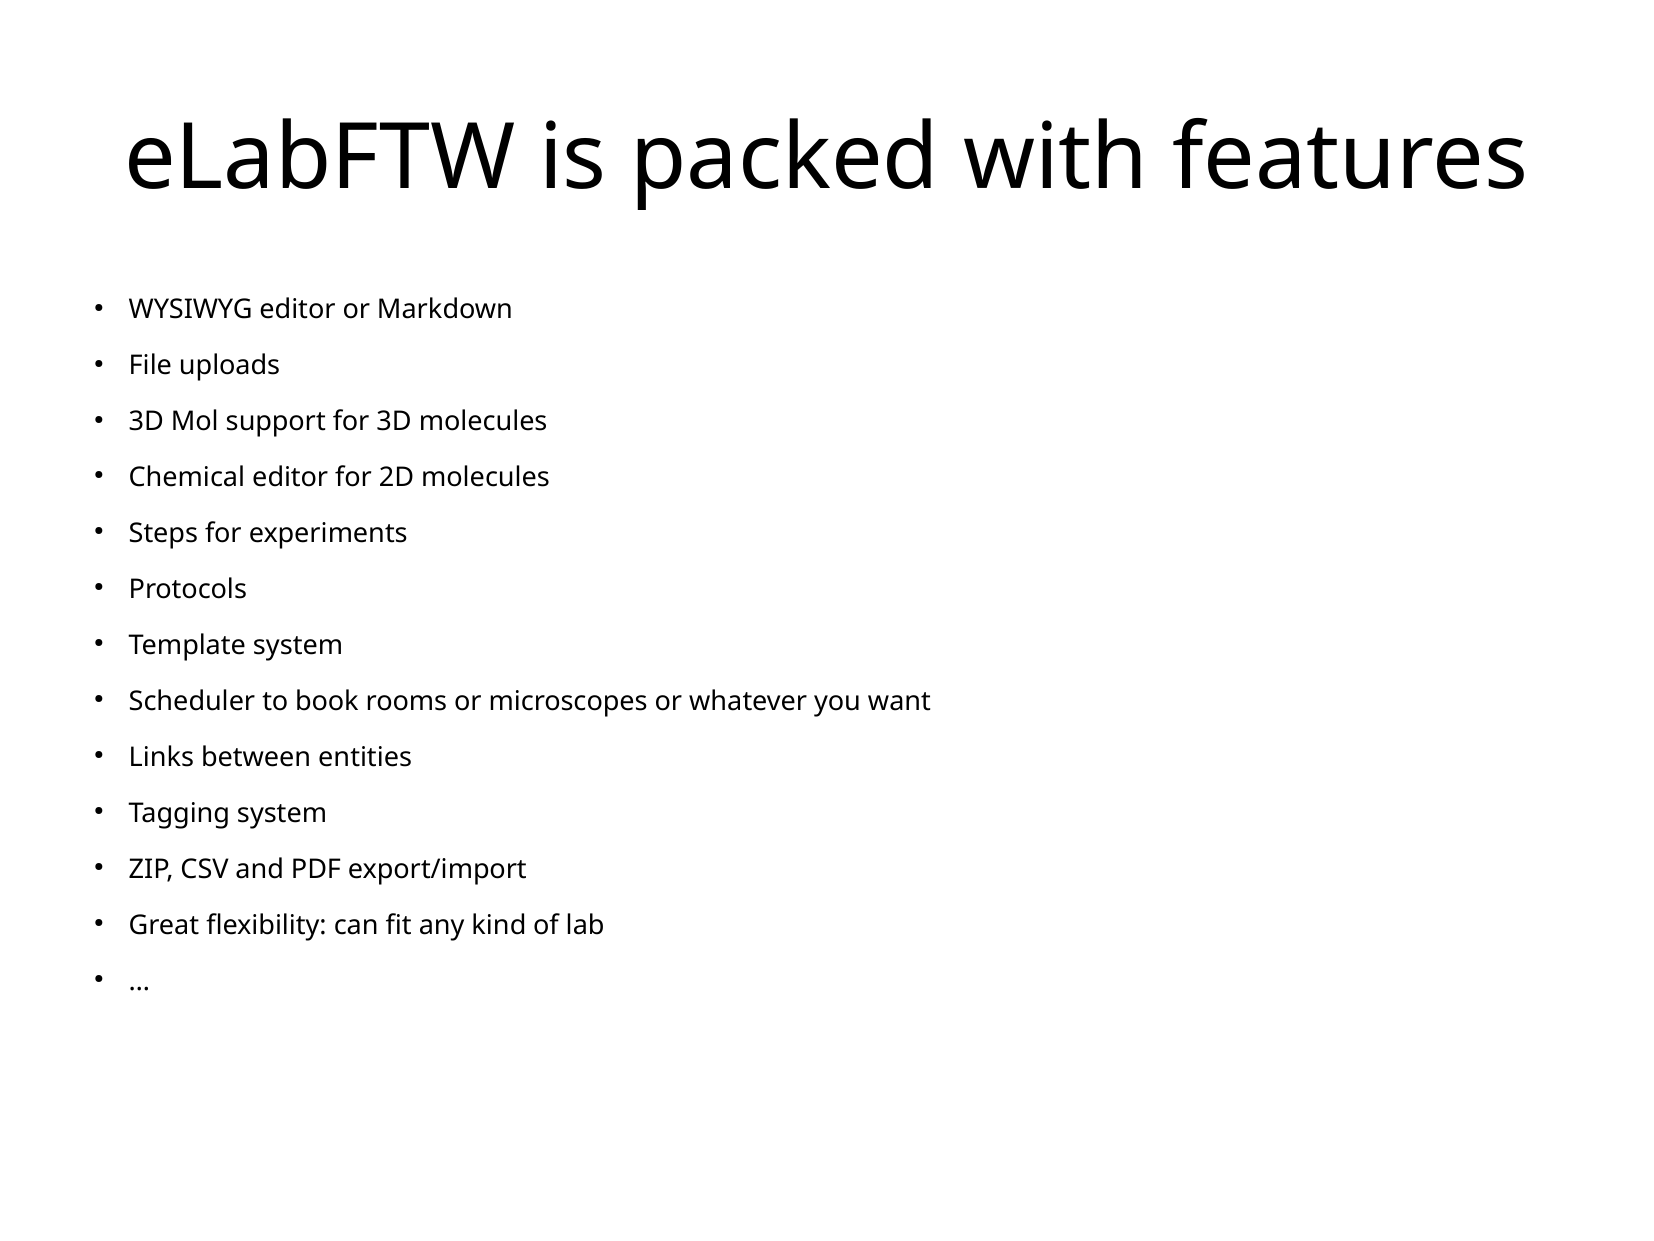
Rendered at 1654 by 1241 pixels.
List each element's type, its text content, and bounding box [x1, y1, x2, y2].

list WYSIWYG editor or Markdown File uploads 3D Mol support for 3D molecules Chemical editor for 2D molecules Steps for experiments Protocols Template system Scheduler to book rooms or microscopes or whatever you want Links between entities Tagging system ZIP, CSV and PDF export/import Great flexibility: can fit any kind of lab … [82, 290, 1571, 1010]
title eLabFTW is packed with features [82, 49, 1571, 257]
